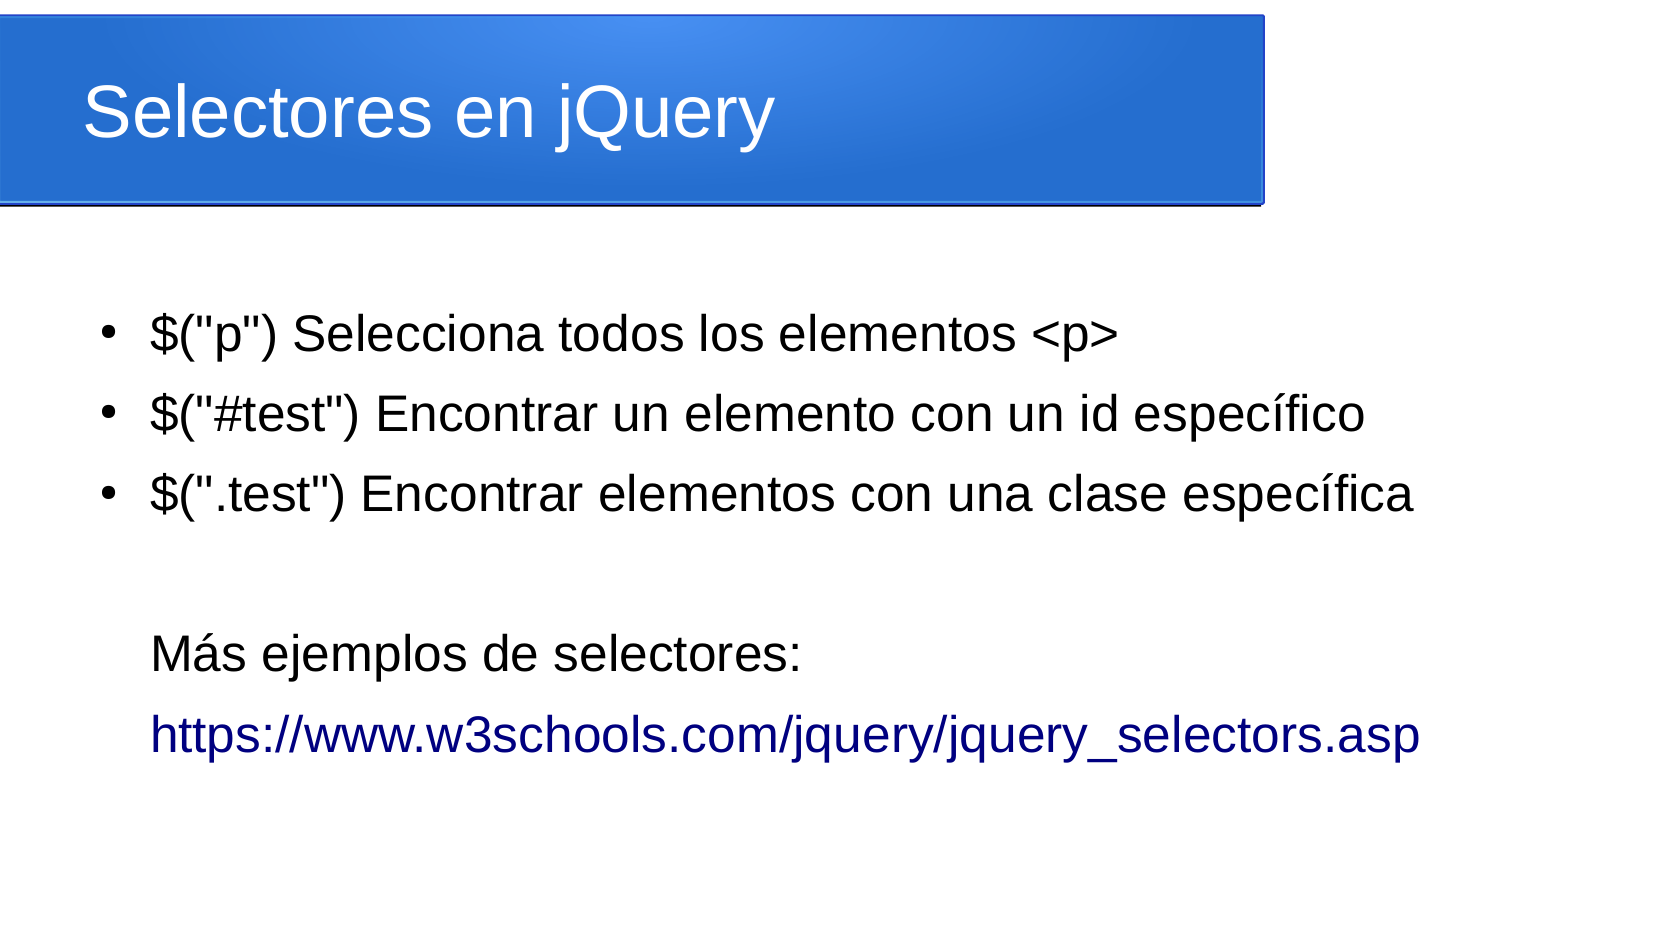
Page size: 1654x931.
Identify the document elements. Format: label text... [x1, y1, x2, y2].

list $("p") Selecciona todos los elementos <p> $("#test") Encontrar un elemento con un id específico $(".test") Encontrar elementos con una clase específica Más ejemplos de selectores: https://www.w3schools.com/jquery/jquery_selectors.asp [82, 224, 1571, 764]
title Selectores en jQuery [82, 35, 1235, 189]
